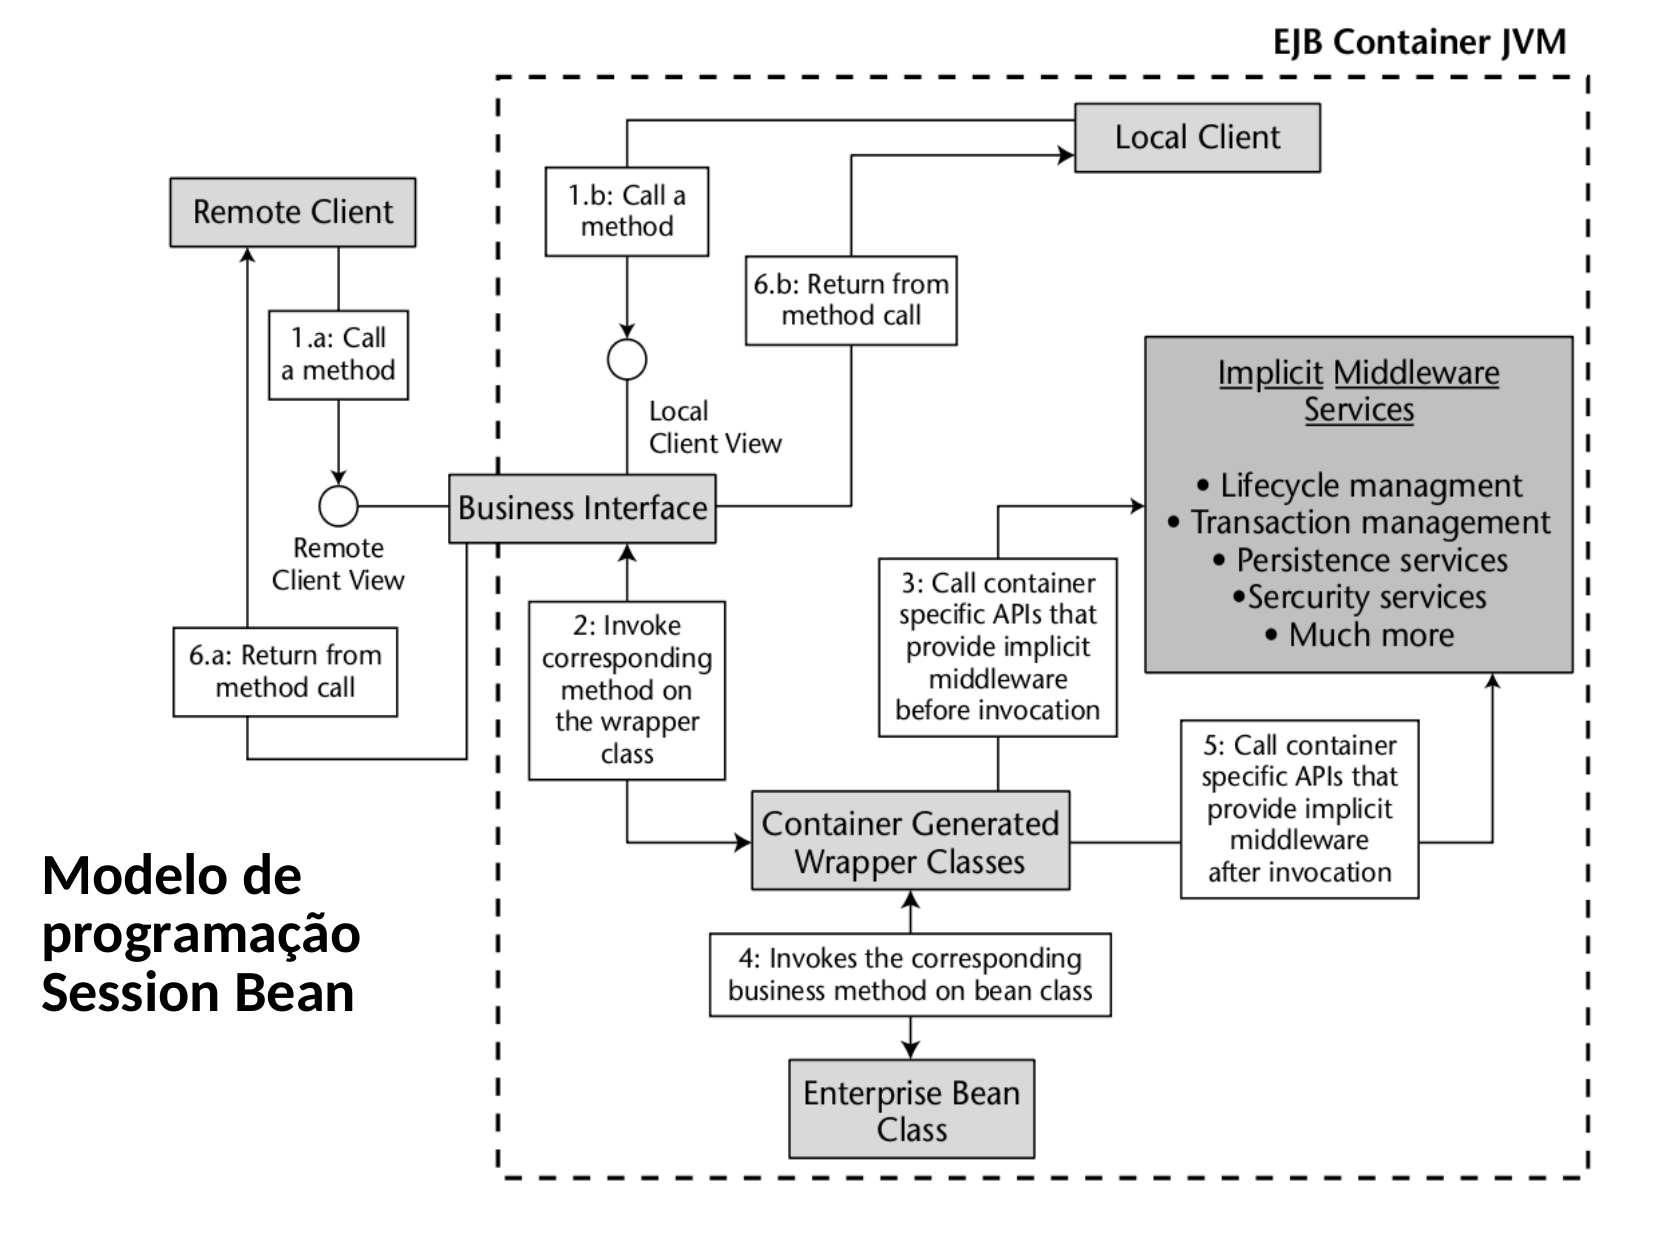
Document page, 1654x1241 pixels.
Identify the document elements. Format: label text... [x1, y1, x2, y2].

text_box Modelo de programação Session Bean [41, 850, 376, 1065]
picture [150, 0, 1626, 1185]
